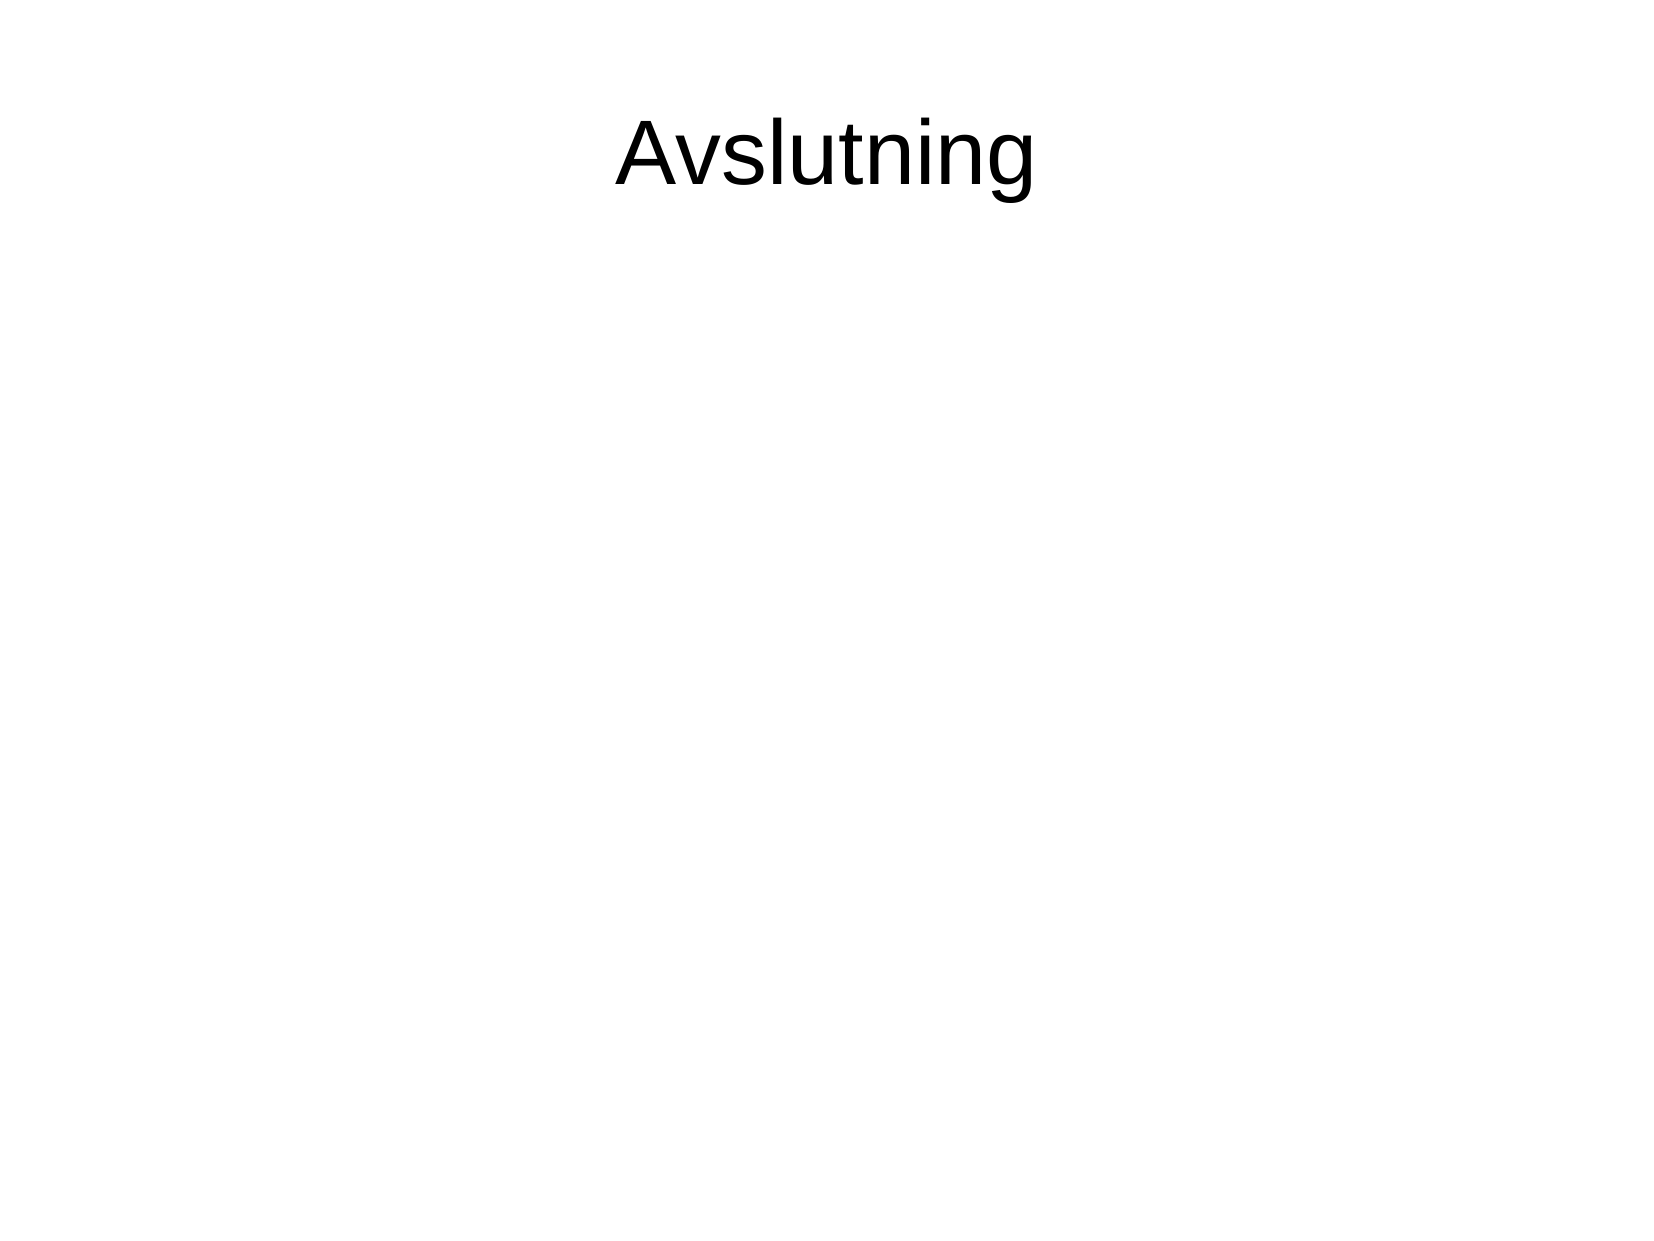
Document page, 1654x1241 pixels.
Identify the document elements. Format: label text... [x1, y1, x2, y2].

title Avslutning [82, 49, 1571, 257]
